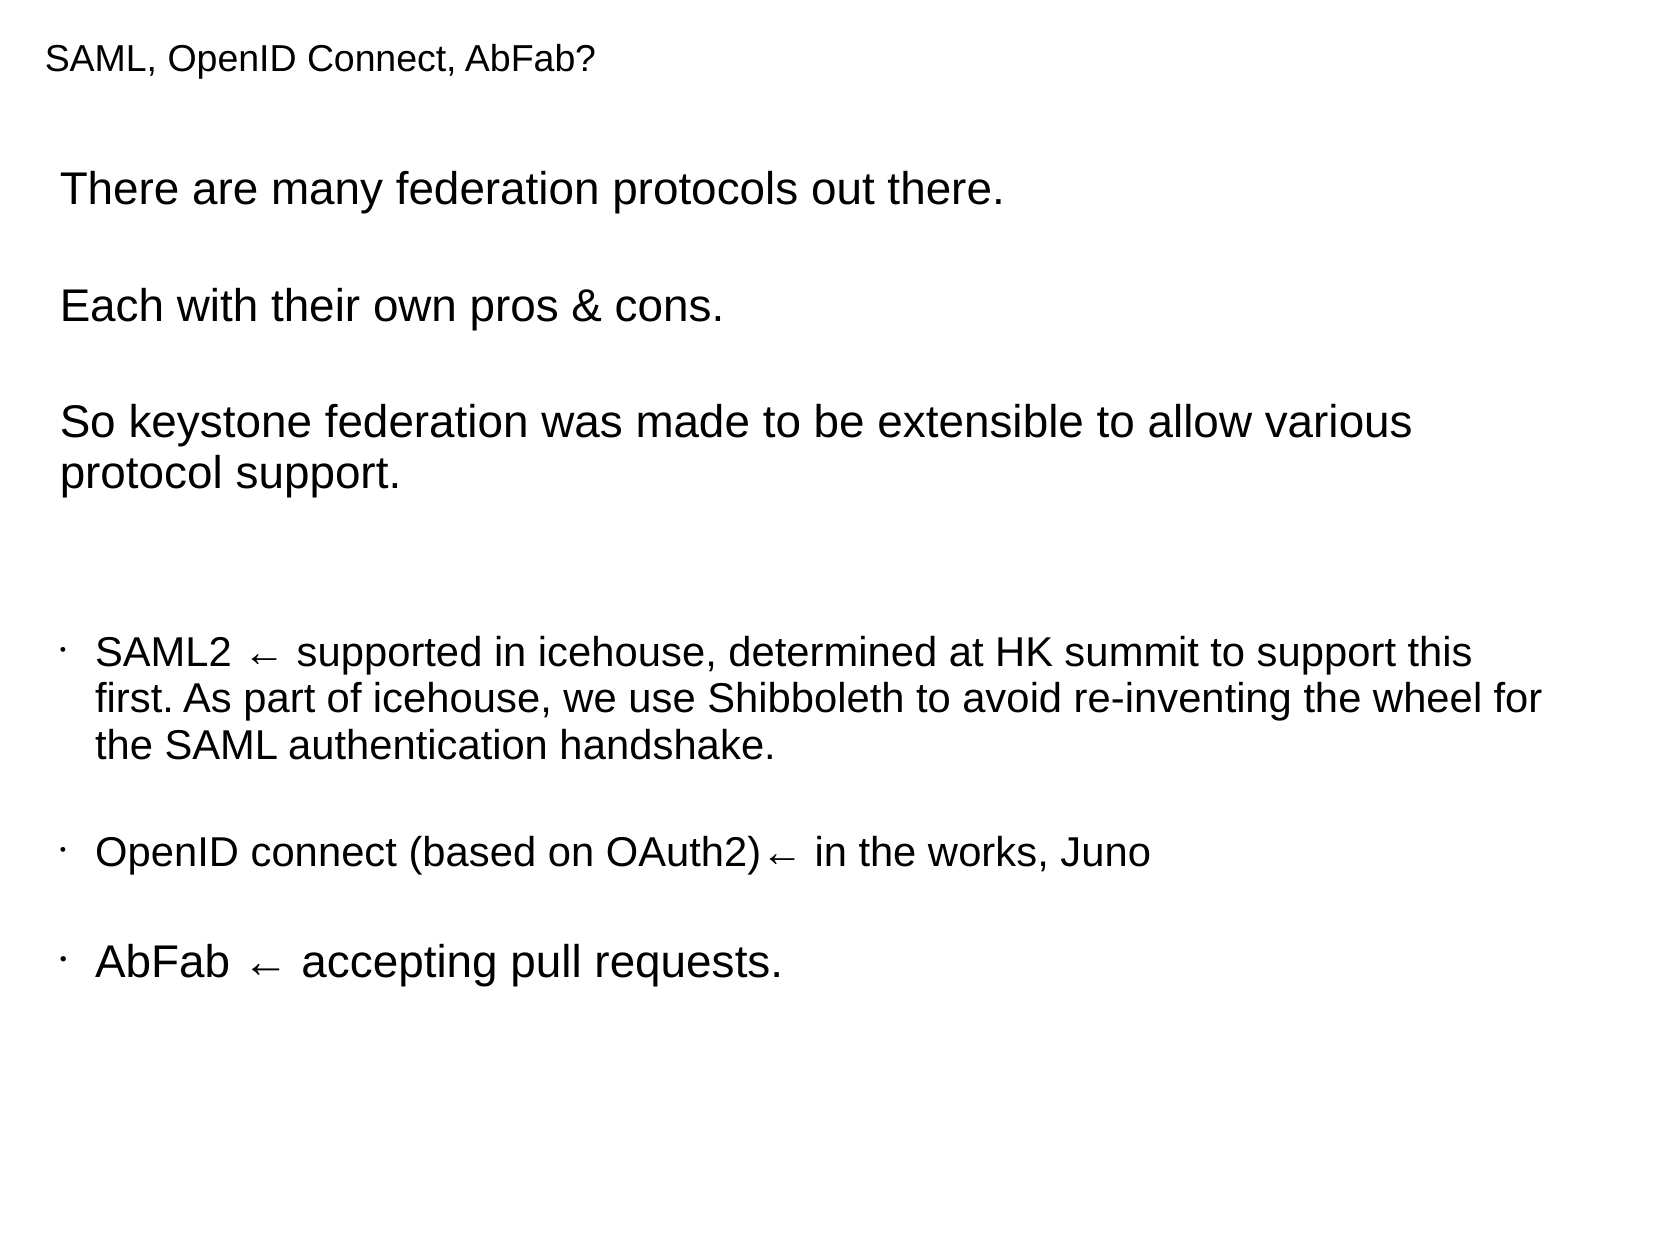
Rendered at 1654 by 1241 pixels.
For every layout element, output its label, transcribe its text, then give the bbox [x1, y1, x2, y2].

text_box SAML, OpenID Connect, AbFab? [30, 30, 631, 87]
text_box There are many federation protocols out there. Each with their own pros & cons. So keystone federation was made to be extensible to allow various protocol support. SAML2 ← supported in icehouse, determined at HK summit to support this first. As part of icehouse, we use Shibboleth to avoid re-inventing the wheel for the SAML authentication handshake. OpenID connect (based on OAuth2)← in the works, Juno AbFab ← accepting pull requests. [45, 156, 1576, 1241]
